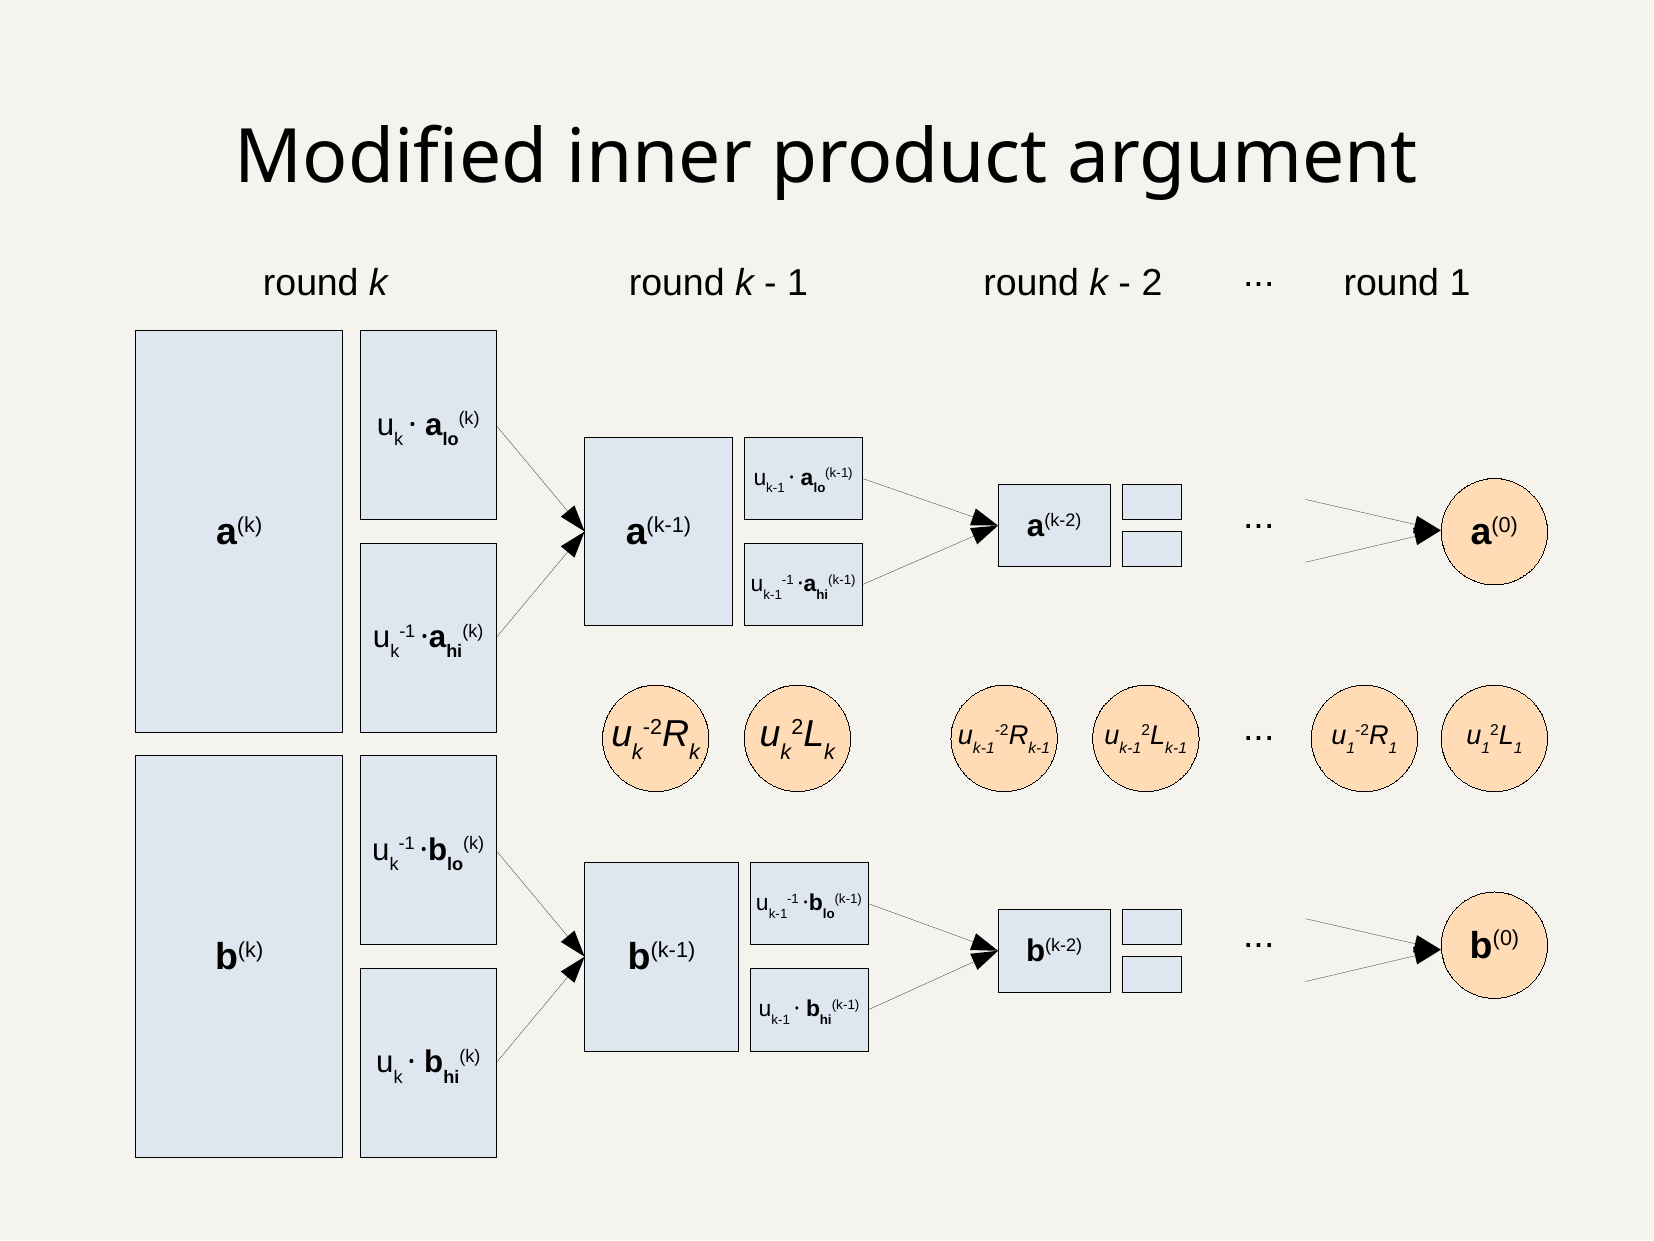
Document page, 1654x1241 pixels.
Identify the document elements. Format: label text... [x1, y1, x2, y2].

title Modified inner product argument [82, 49, 1571, 257]
text_box uk · bhi(k) [360, 968, 497, 1158]
text_box [1122, 531, 1182, 567]
text_box ... [1228, 244, 1290, 302]
text_box uk-1 ·blo(k) [360, 755, 497, 945]
text_box uk-1-1 ·ahi(k-1) [744, 543, 863, 626]
text_box u1-2R1 [1311, 685, 1418, 792]
text_box uk2Lk [744, 685, 851, 792]
text_box uk-12Lk-1 [1092, 685, 1200, 792]
text_box [1122, 909, 1182, 945]
text_box round k [248, 253, 403, 311]
text_box round 1 [1328, 253, 1486, 311]
text_box uk-1-1 ·blo(k-1) [750, 862, 869, 945]
text_box uk-1 · bhi(k-1) [750, 968, 869, 1052]
text_box b(k-2) [998, 909, 1111, 993]
text_box uk-1-2Rk-1 [950, 685, 1058, 792]
text_box ... [1228, 906, 1290, 963]
text_box a(0) [1441, 478, 1548, 585]
text_box uk-2Rk [602, 685, 709, 792]
text_box a(k-2) [998, 484, 1111, 567]
text_box a(k-1) [584, 437, 733, 626]
text_box b(k-1) [584, 862, 739, 1052]
text_box ... [1228, 486, 1290, 544]
text_box [1122, 484, 1182, 520]
text_box round k - 2 [968, 253, 1178, 311]
text_box ... [1228, 699, 1290, 757]
text_box uk · alo(k) [360, 330, 497, 520]
text_box a(k) [135, 330, 343, 733]
text_box u12L1 [1441, 685, 1548, 792]
text_box [1122, 956, 1182, 993]
text_box b(0) [1441, 891, 1548, 999]
text_box uk-1 ·ahi(k) [360, 543, 497, 733]
text_box round k - 1 [614, 253, 823, 311]
text_box b(k) [135, 755, 343, 1158]
text_box uk-1 · alo(k-1) [744, 437, 863, 520]
